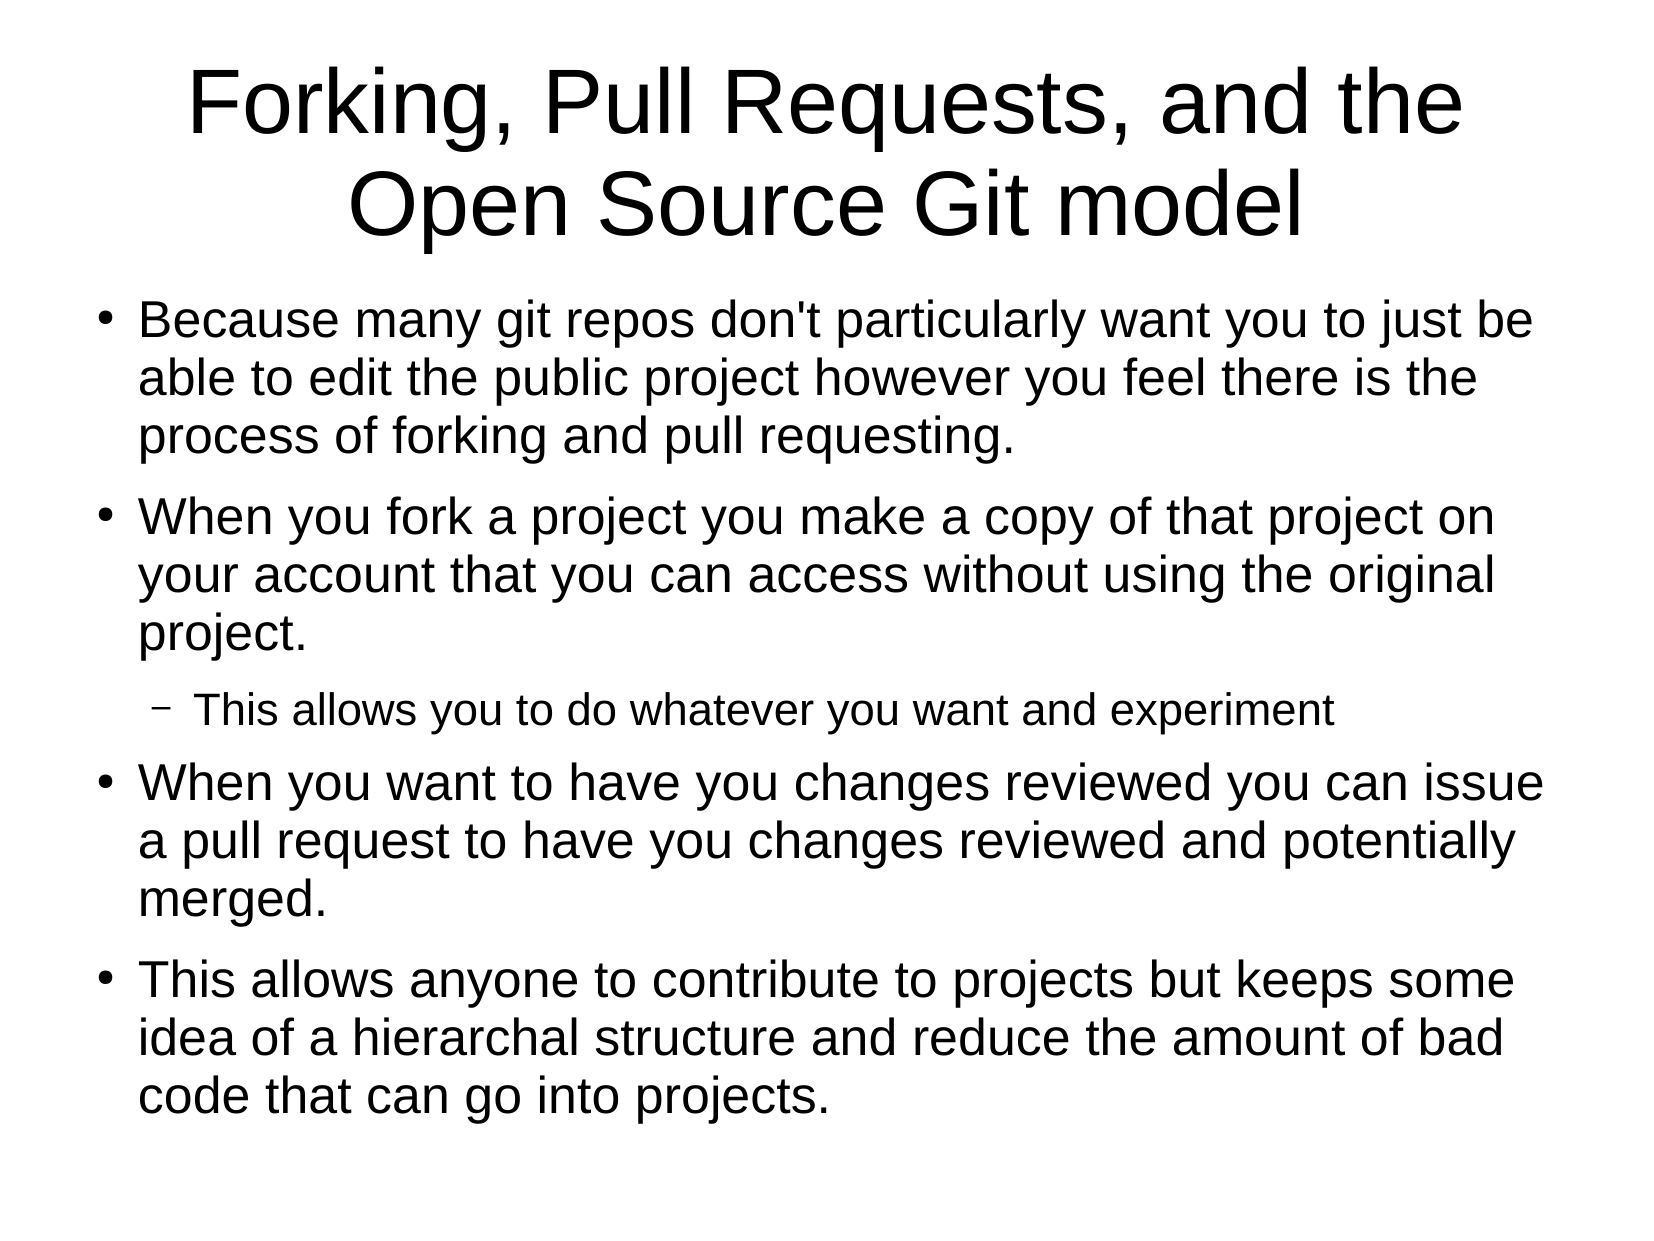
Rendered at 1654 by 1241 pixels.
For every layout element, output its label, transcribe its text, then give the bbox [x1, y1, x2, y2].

list Because many git repos don't particularly want you to just be able to edit the public project however you feel there is the process of forking and pull requesting. When you fork a project you make a copy of that project on your account that you can access without using the original project. This allows you to do whatever you want and experiment When you want to have you changes reviewed you can issue a pull request to have you changes reviewed and potentially merged. This allows anyone to contribute to projects but keeps some idea of a hierarchal structure and reduce the amount of bad code that can go into projects. [82, 290, 1571, 1126]
title Forking, Pull Requests, and the Open Source Git model [82, 49, 1571, 257]
